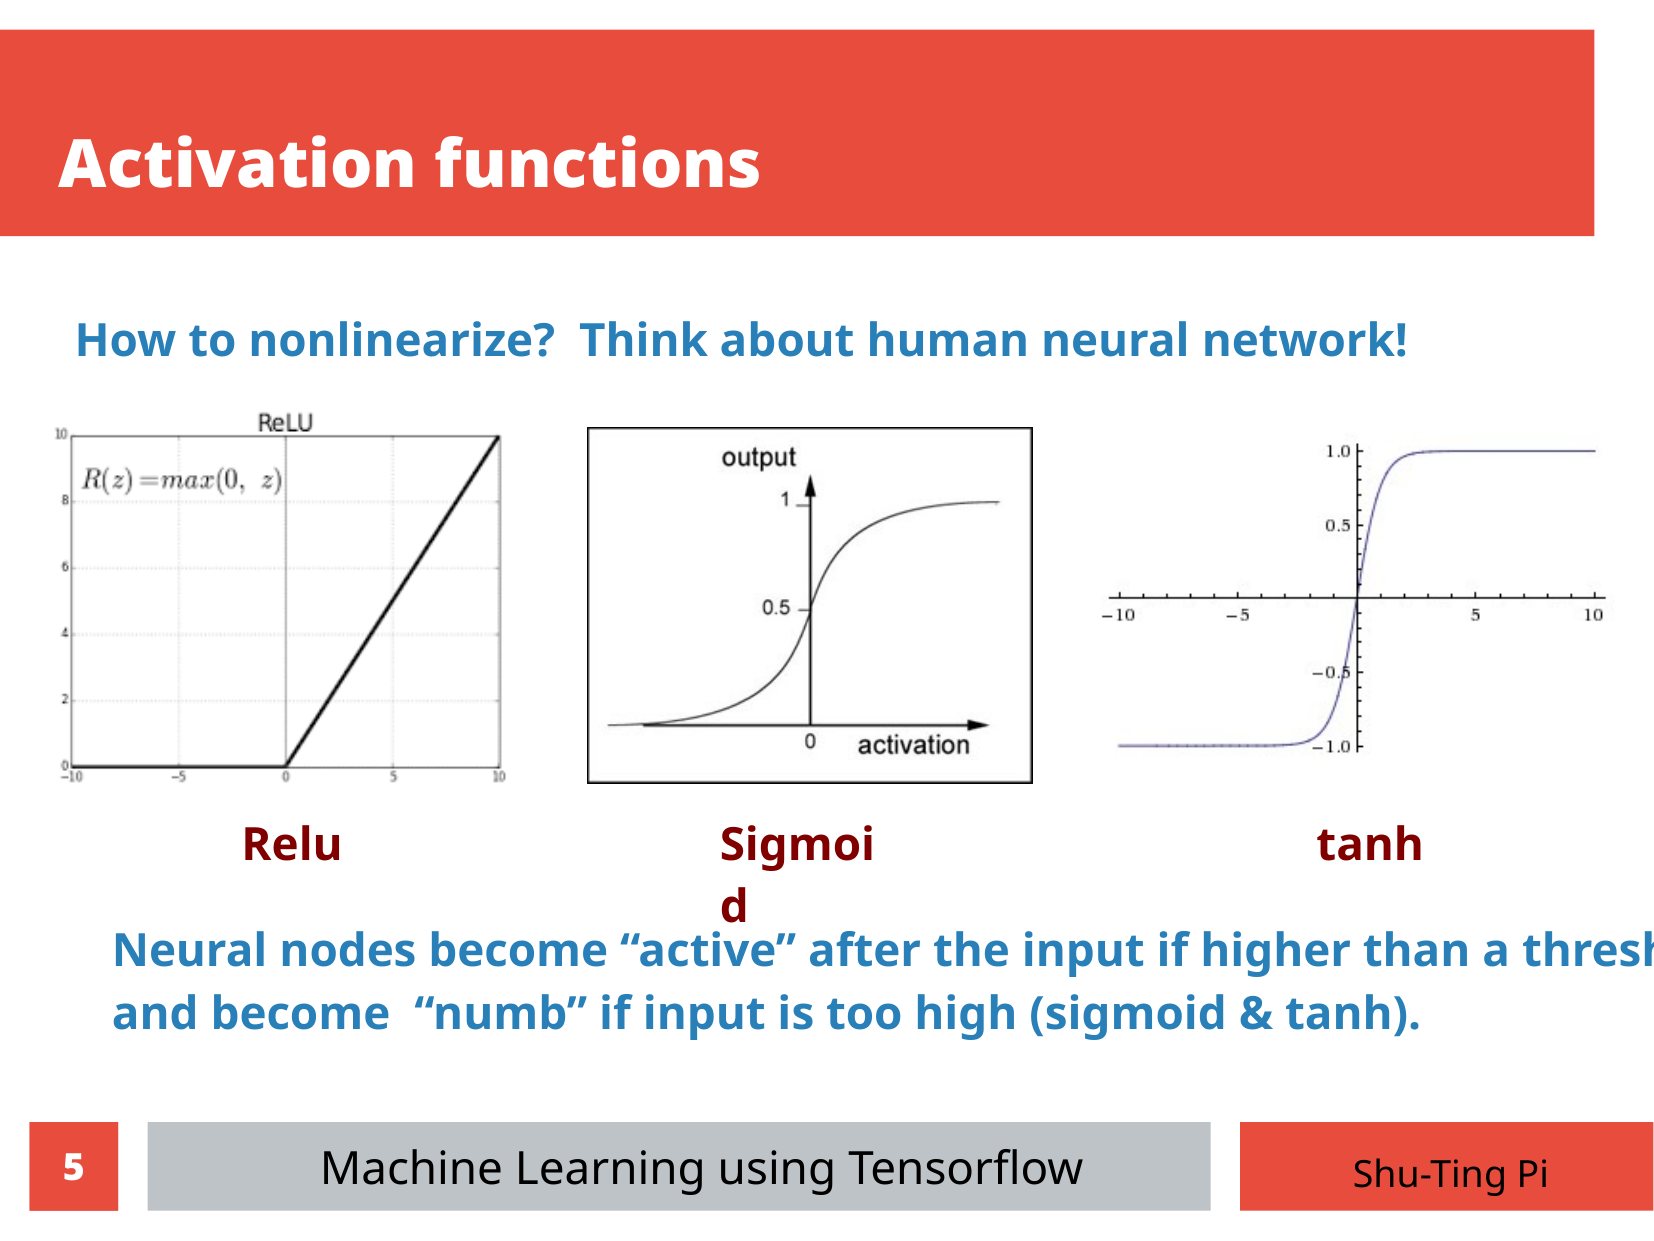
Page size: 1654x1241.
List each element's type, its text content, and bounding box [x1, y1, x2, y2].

text_box Relu [226, 803, 395, 910]
picture [587, 427, 1033, 784]
text_box Shu-Ting Pi [1338, 1140, 1573, 1203]
title Activation functions [59, 59, 1595, 207]
picture [44, 407, 523, 794]
text_box Neural nodes become “active” after the input if higher than a threshold and become “numb” if input is too high (sigmoid & tanh). [97, 910, 1654, 1041]
text_box Machine Learning using Tensorflow [305, 1128, 1191, 1241]
text_box tanh [1301, 803, 1515, 910]
text_box How to nonlinearize? Think about human neural network! [59, 300, 1609, 373]
picture [1089, 432, 1628, 773]
text_box Sigmoid [705, 803, 918, 910]
